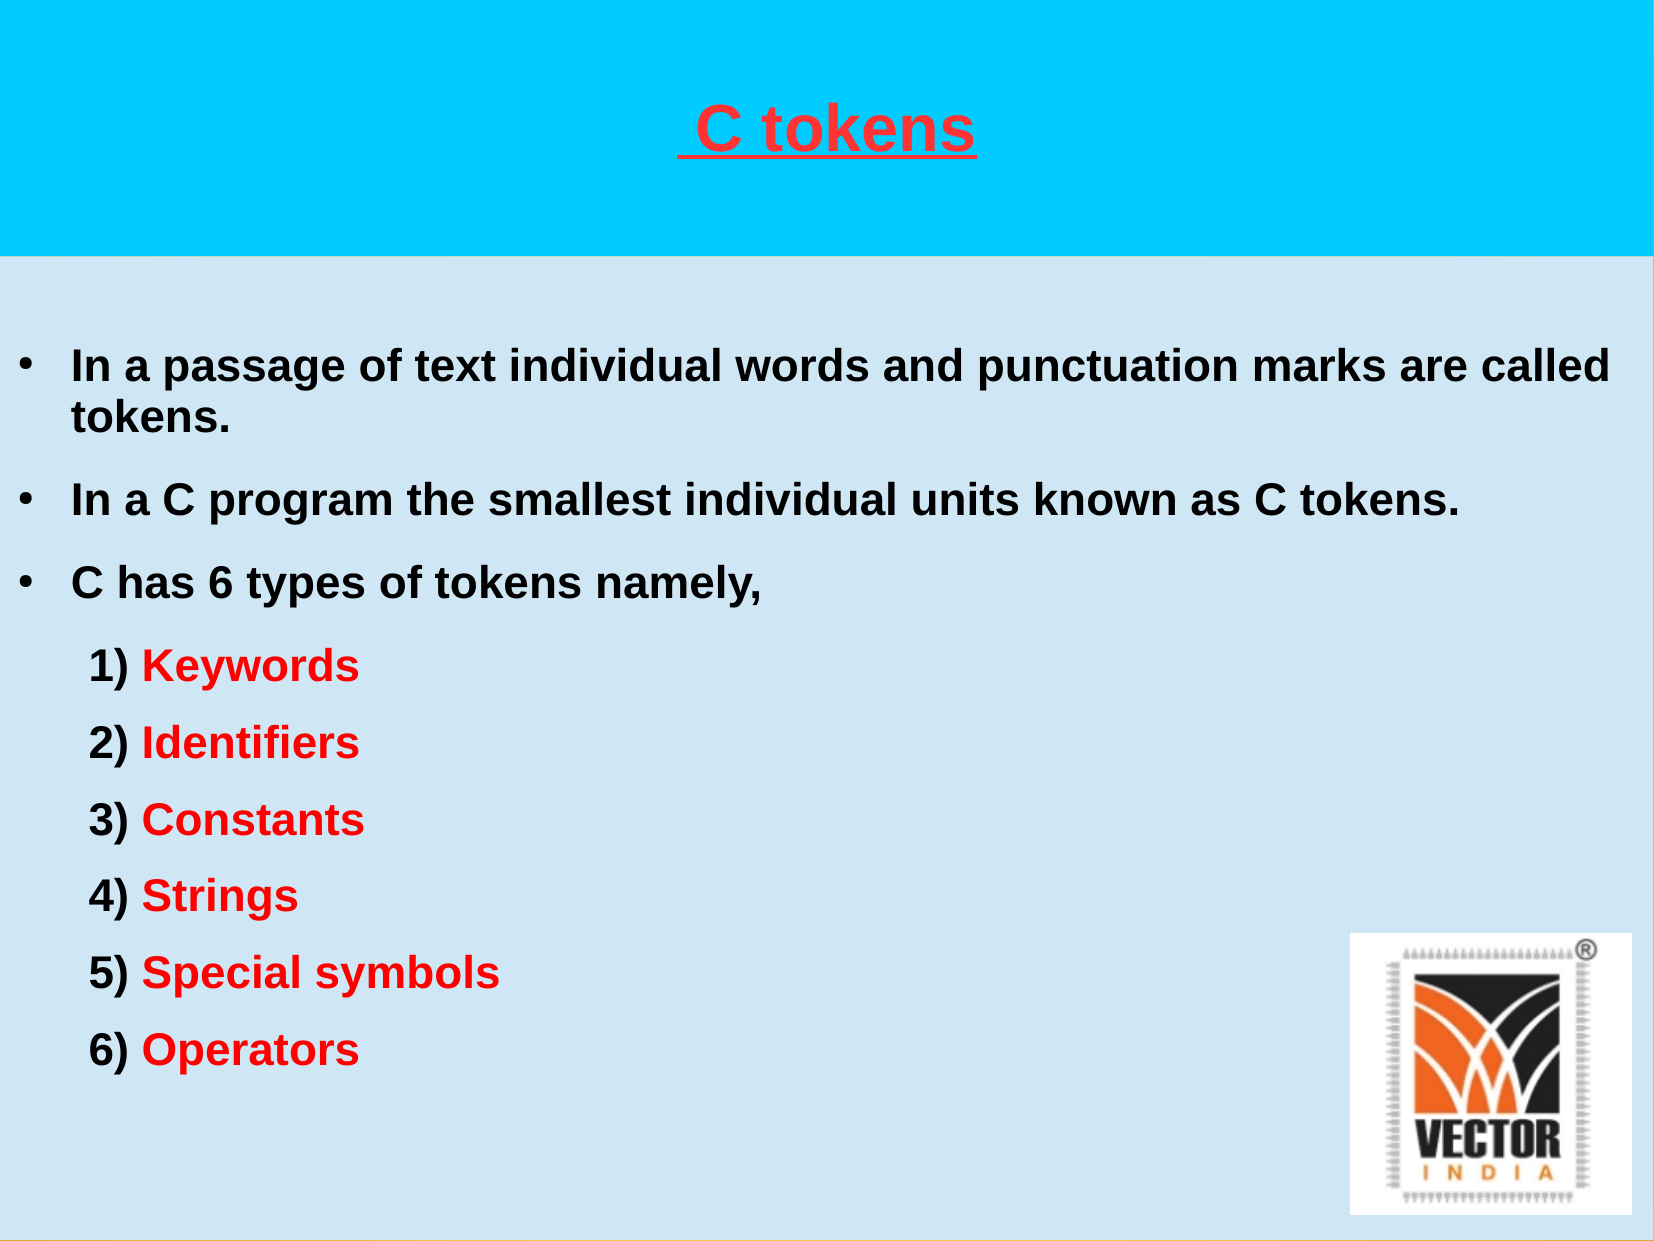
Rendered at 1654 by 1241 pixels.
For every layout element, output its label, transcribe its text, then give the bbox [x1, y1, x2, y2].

picture [1350, 933, 1632, 1216]
title C tokens [0, 0, 1654, 256]
list In a passage of text individual words and punctuation marks are called tokens. In a C program the smallest individual units known as C tokens. C has 6 types of tokens namely, Keywords Identifiers Constants Strings Special symbols Operators [0, 256, 1654, 1241]
